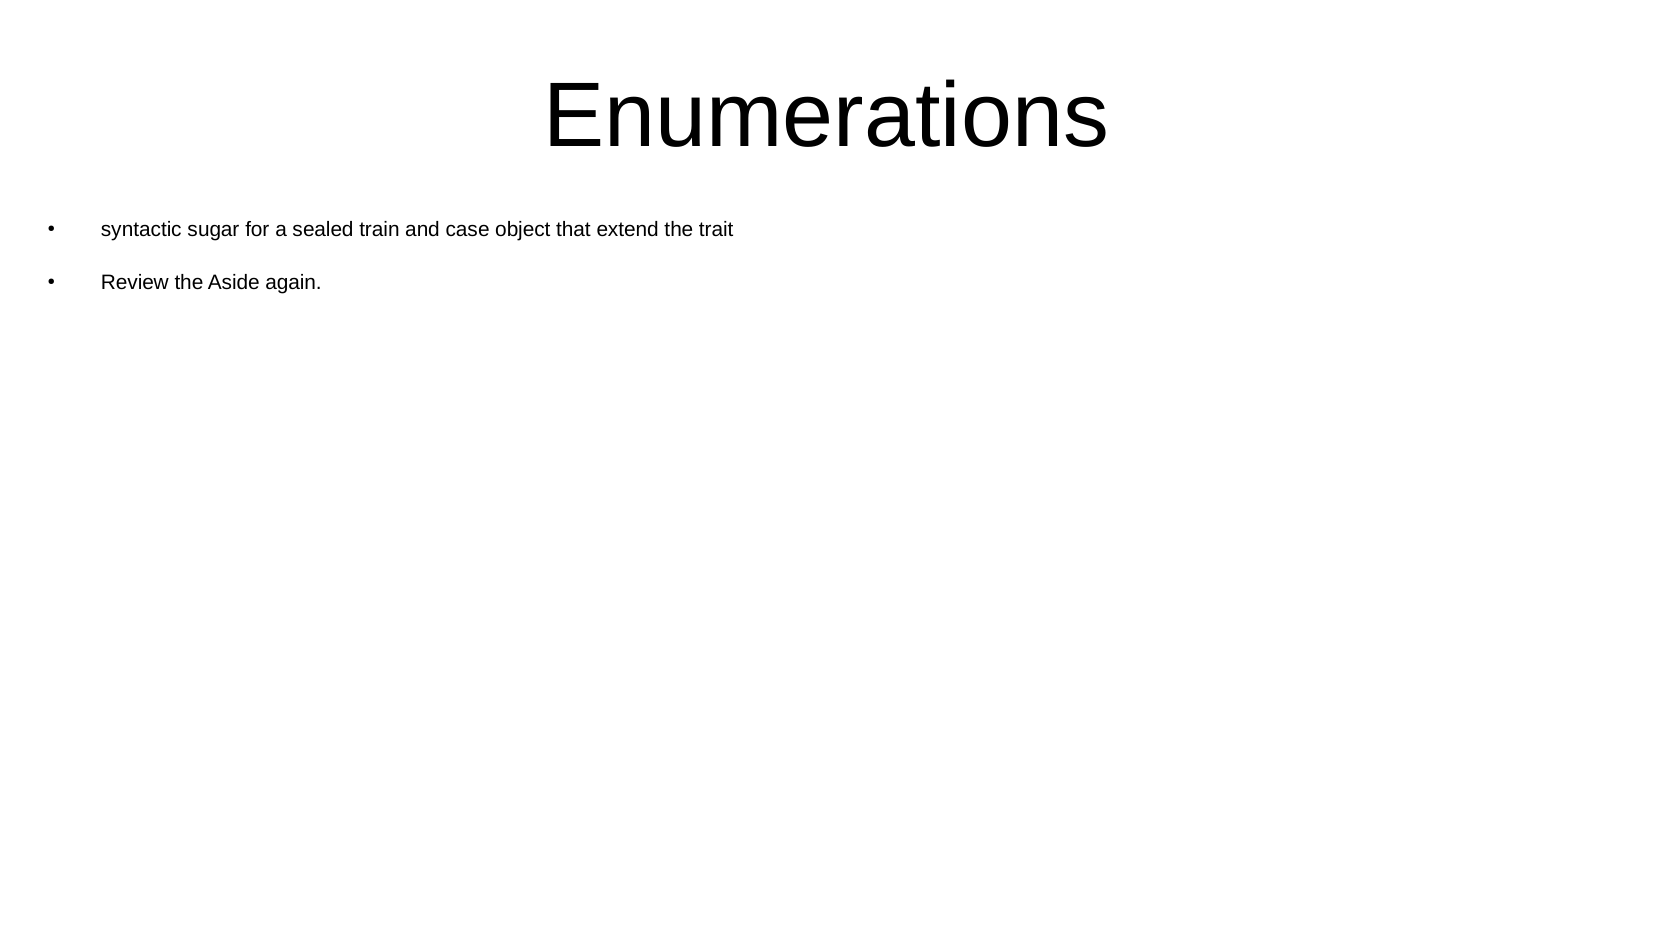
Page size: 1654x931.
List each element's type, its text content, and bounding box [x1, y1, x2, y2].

list syntactic sugar for a sealed train and case object that extend the trait Review the Aside again. [30, 217, 1571, 901]
title Enumerations [82, 37, 1571, 193]
